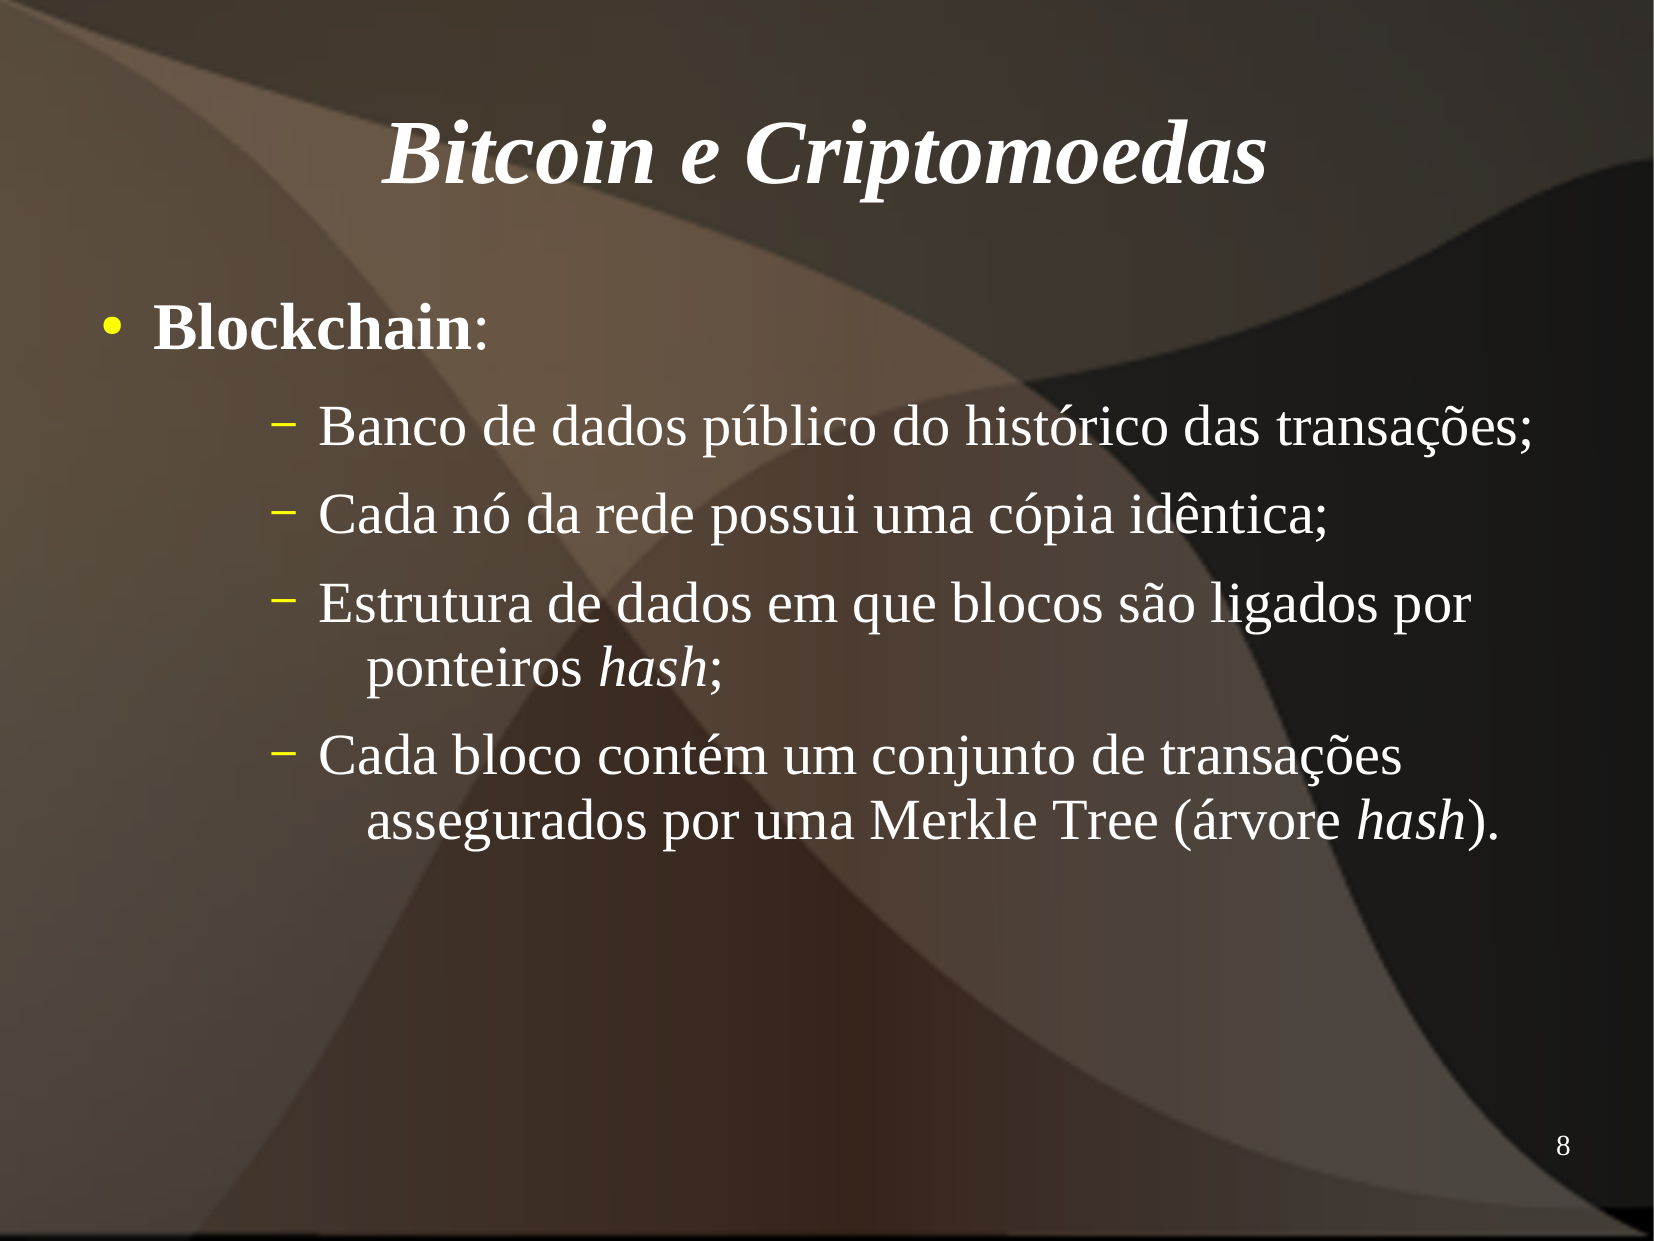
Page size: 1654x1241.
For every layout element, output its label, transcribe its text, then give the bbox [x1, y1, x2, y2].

picture [0, 0, 1654, 1241]
title Bitcoin e Criptomoedas [82, 49, 1571, 257]
list Blockchain: Banco de dados público do histórico das transações; Cada nó da rede possui uma cópia idêntica; Estrutura de dados em que blocos são ligados por ponteiros hash; Cada bloco contém um conjunto de transações assegurados por uma Merkle Tree (árvore hash). [82, 290, 1571, 1010]
